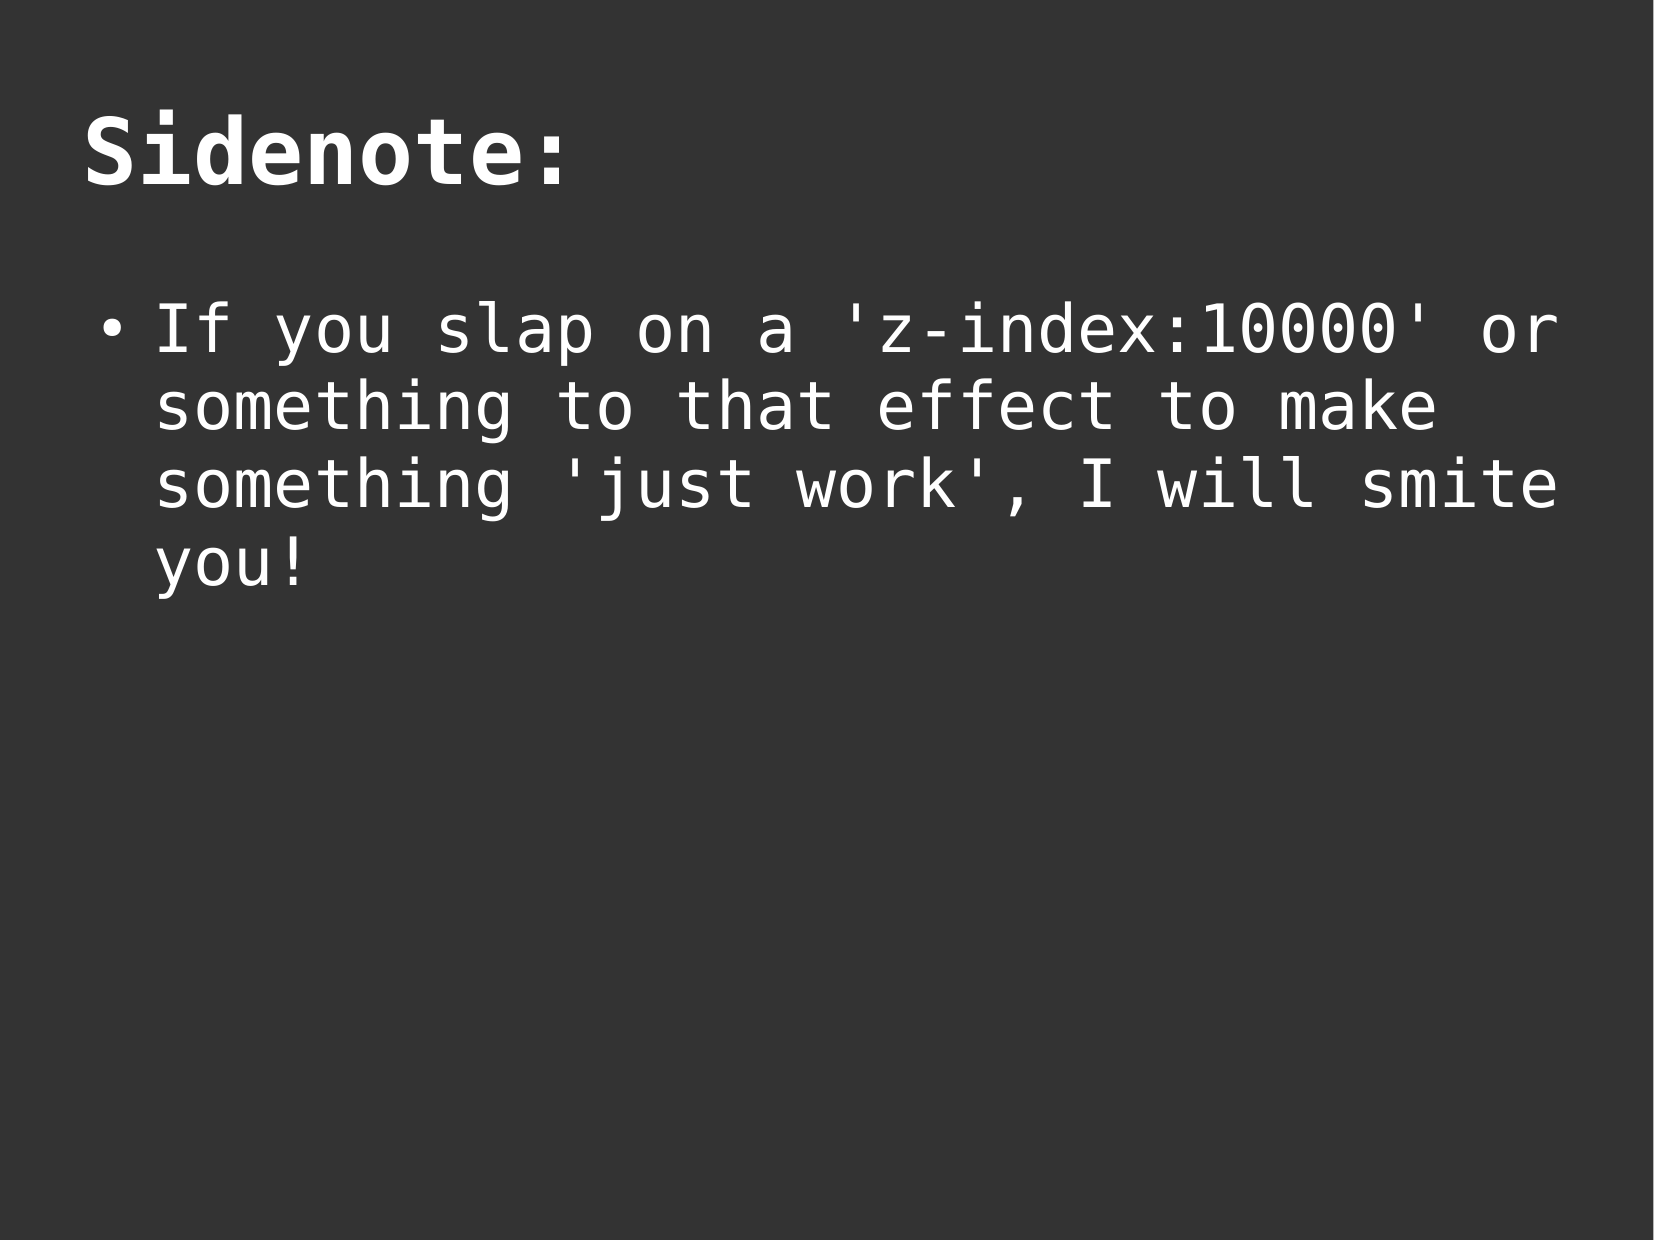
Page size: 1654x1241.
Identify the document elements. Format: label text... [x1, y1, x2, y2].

list If you slap on a 'z-index:10000' or something to that effect to make something 'just work', I will smite you! [82, 290, 1571, 1182]
title Sidenote: [82, 49, 1571, 257]
